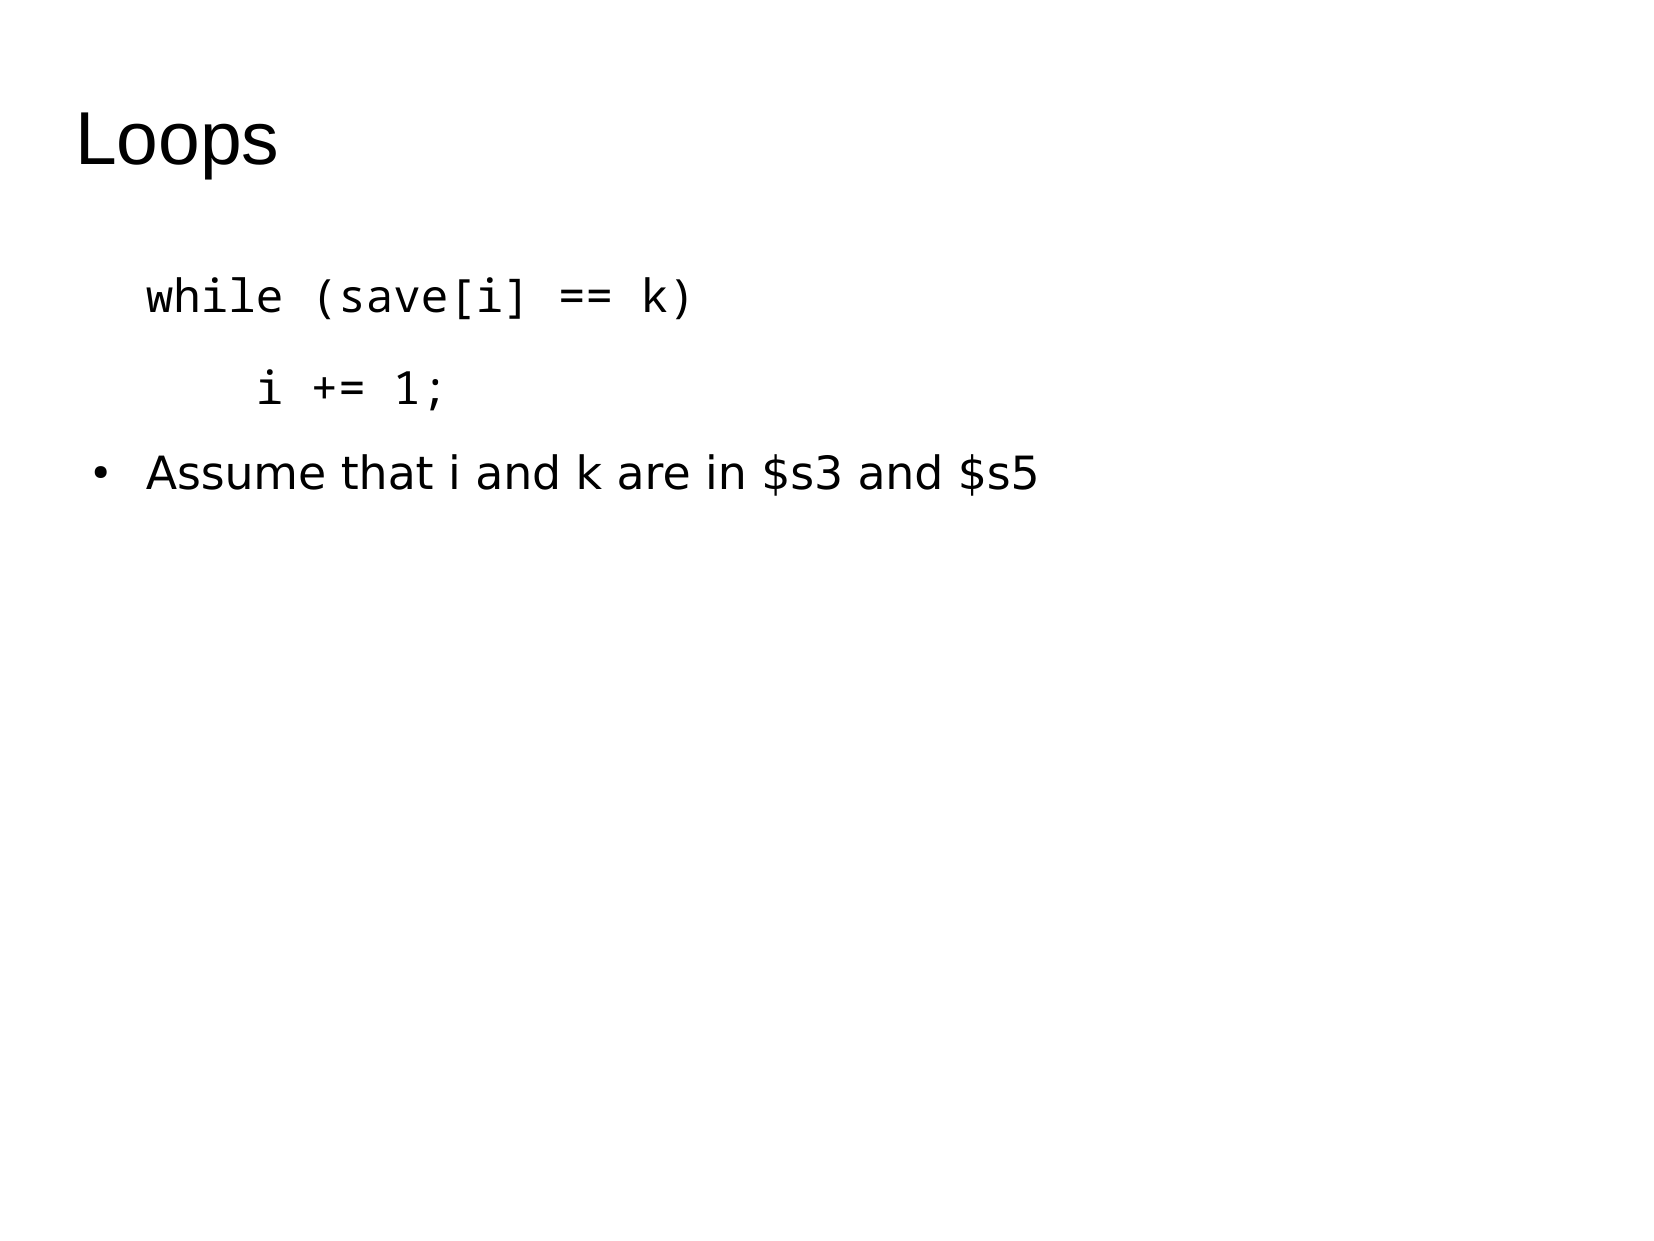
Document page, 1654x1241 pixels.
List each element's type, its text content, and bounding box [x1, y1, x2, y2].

title Loops [75, 44, 1425, 233]
list while (save[i] == k) i += 1; Assume that i and k are in $s3 and $s5 [75, 263, 1425, 1036]
